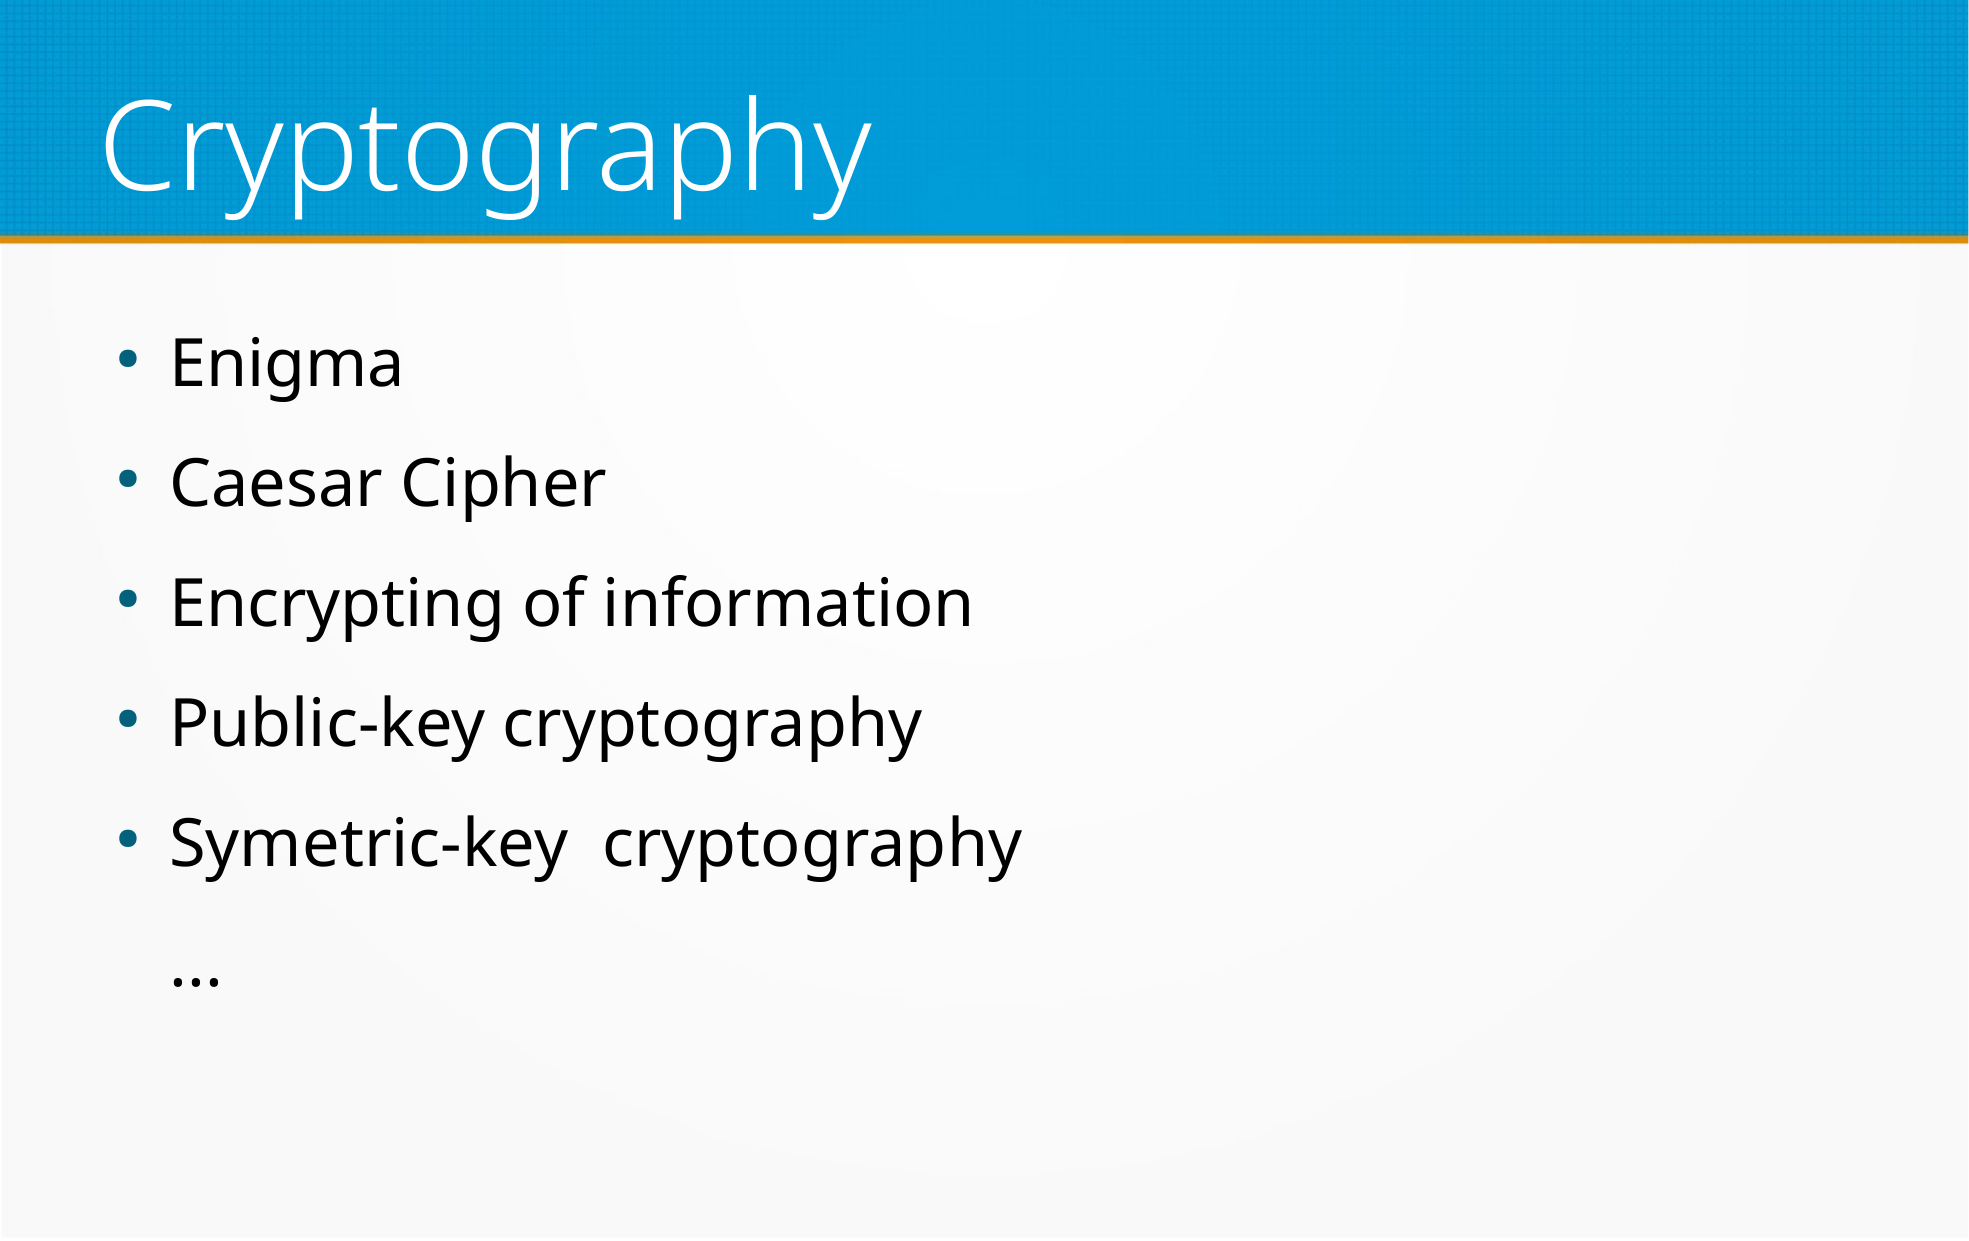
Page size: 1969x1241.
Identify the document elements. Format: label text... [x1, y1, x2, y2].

list Enigma Caesar Cipher Encrypting of information Public-key cryptography Symetric-key cryptography ... [98, 315, 1861, 1081]
picture [0, 233, 1969, 1241]
title Cryptography [98, 19, 1870, 227]
